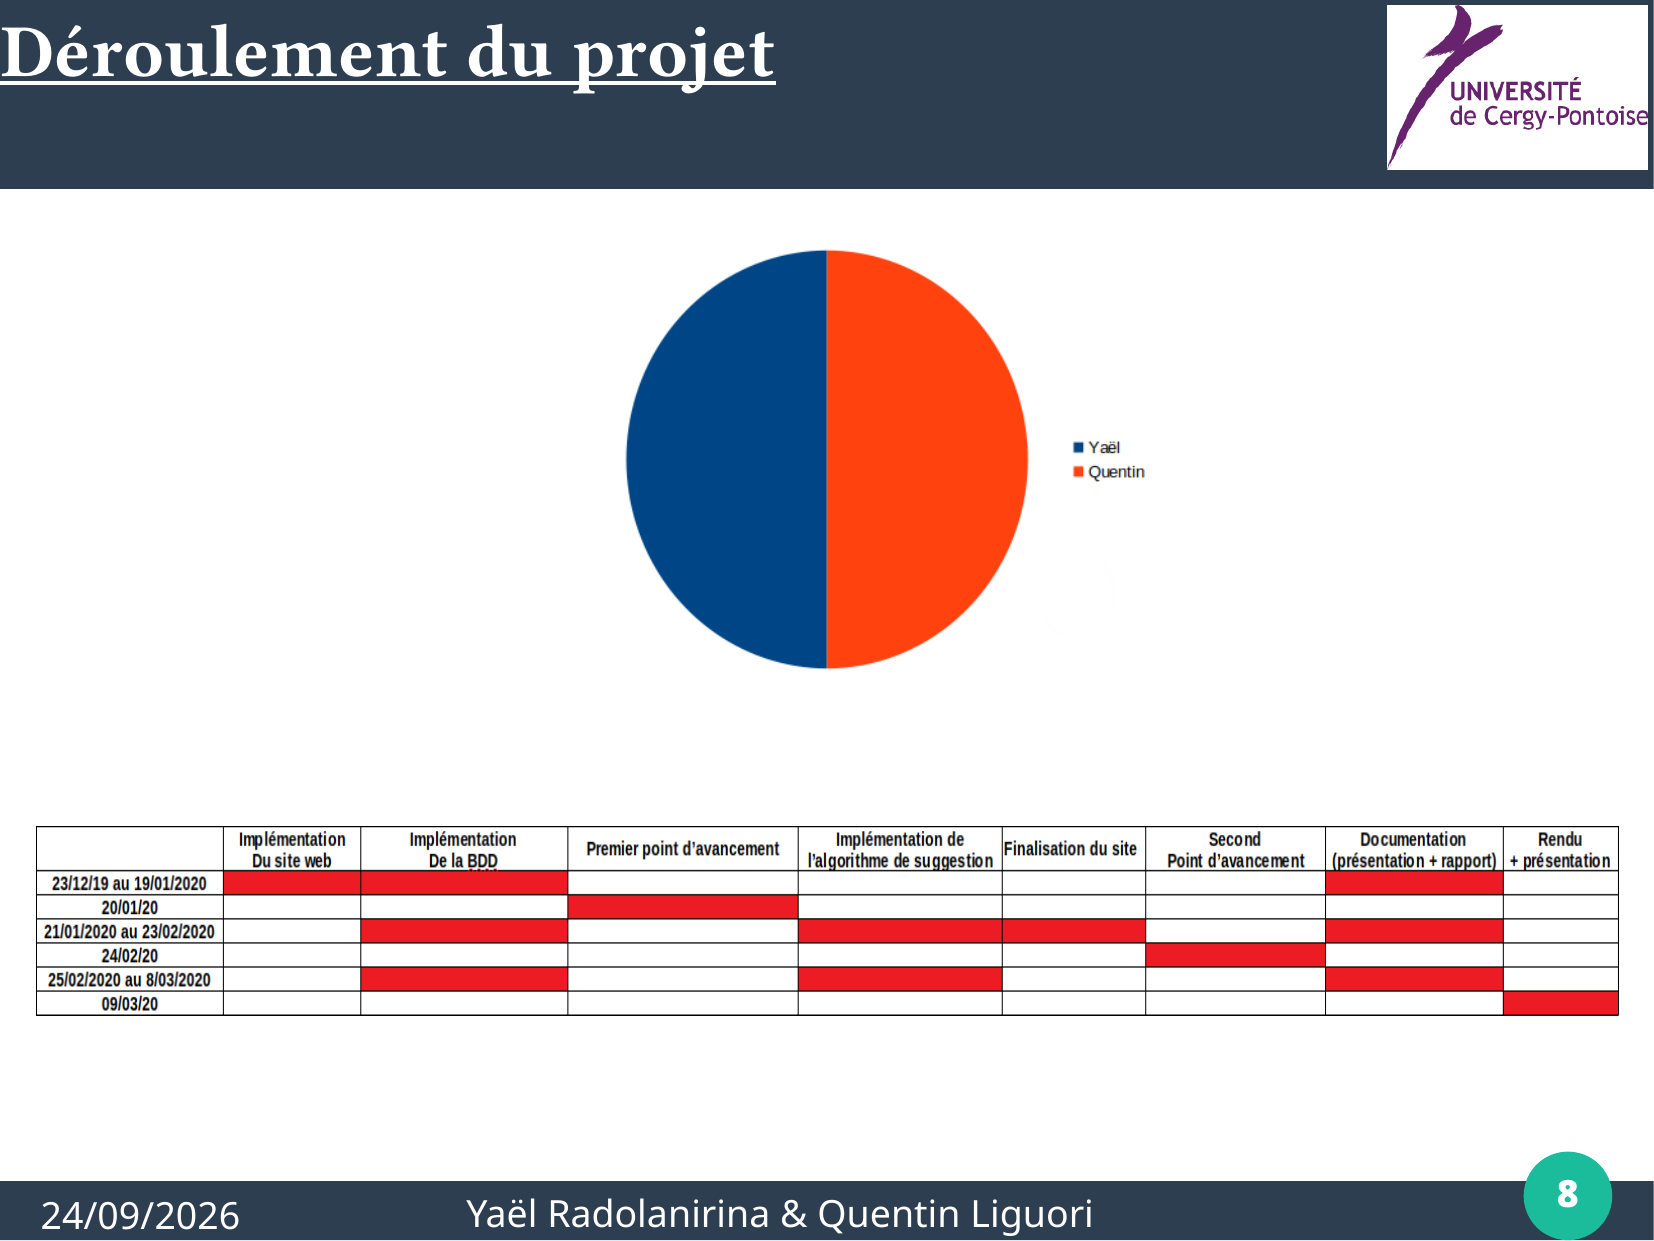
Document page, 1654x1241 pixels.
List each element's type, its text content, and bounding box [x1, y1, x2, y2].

picture [507, 247, 1146, 671]
title Déroulement du projet [0, 0, 1382, 189]
picture [1387, 5, 1648, 170]
picture [36, 826, 1619, 1016]
